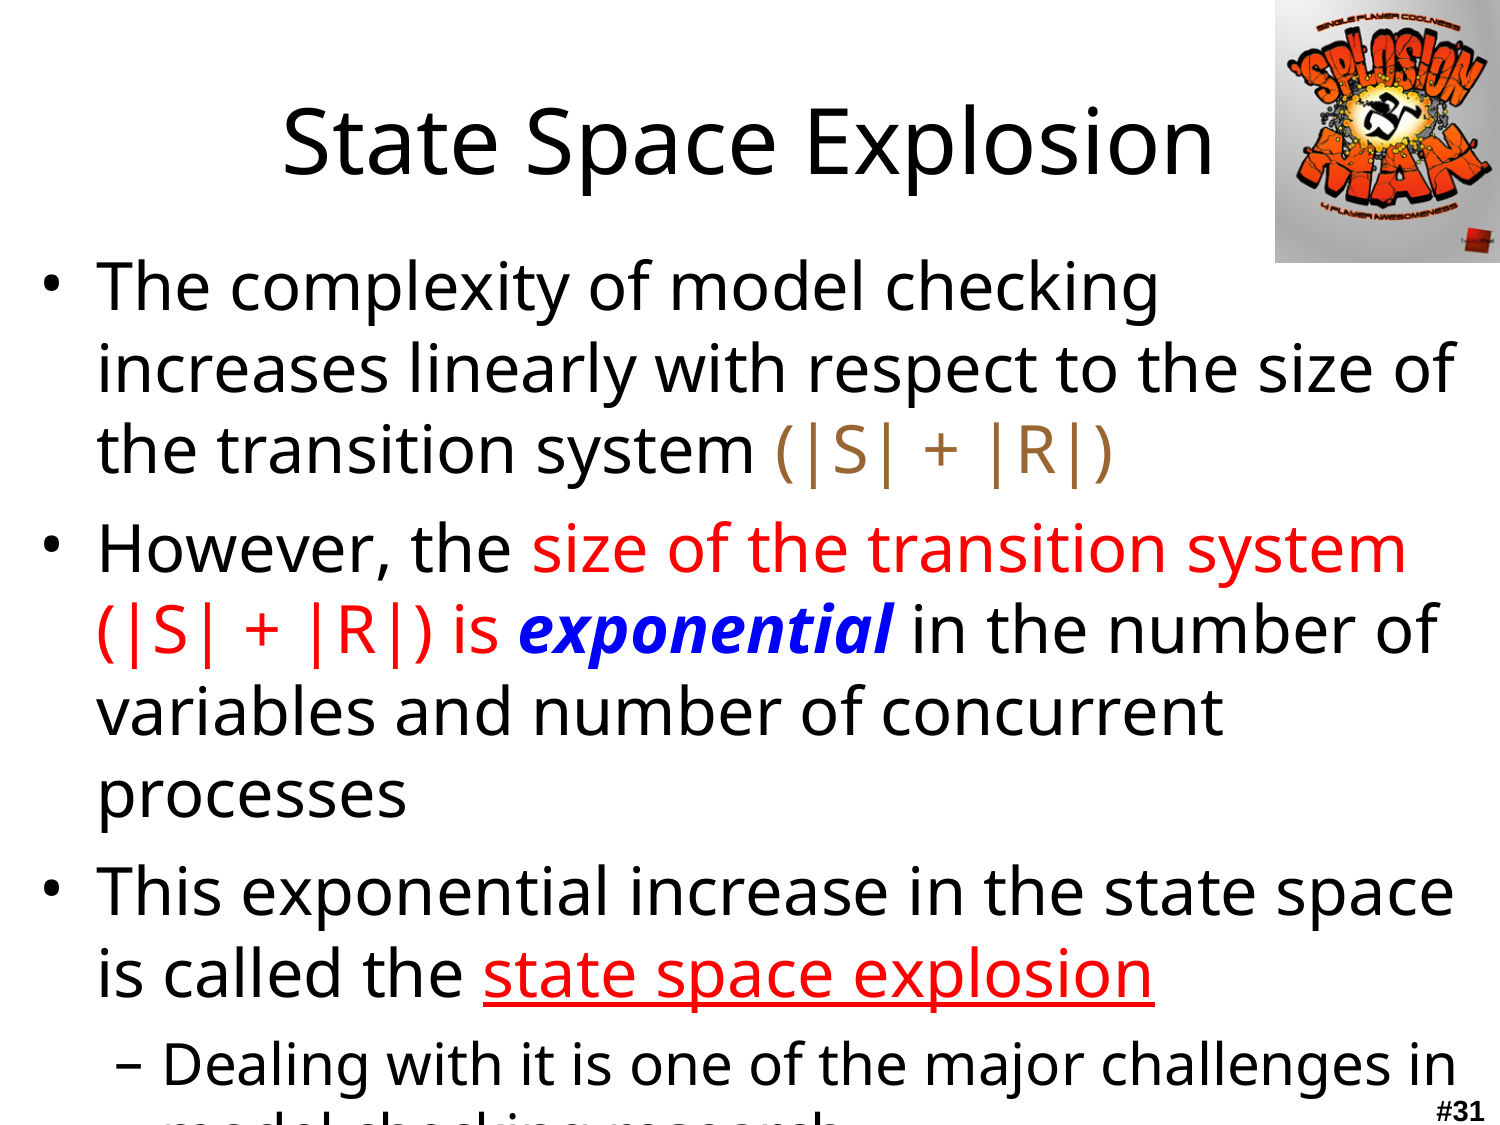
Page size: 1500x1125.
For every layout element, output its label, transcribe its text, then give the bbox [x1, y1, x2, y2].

list The complexity of model checking increases linearly with respect to the size of the transition system (|S| + |R|) However, the size of the transition system (|S| + |R|) is exponential in the number of variables and number of concurrent processes This exponential increase in the state space is called the state space explosion Dealing with it is one of the major challenges in model checking research [24, 237, 1476, 1075]
picture [1275, 0, 1500, 263]
title State Space Explosion [24, 45, 1275, 233]
